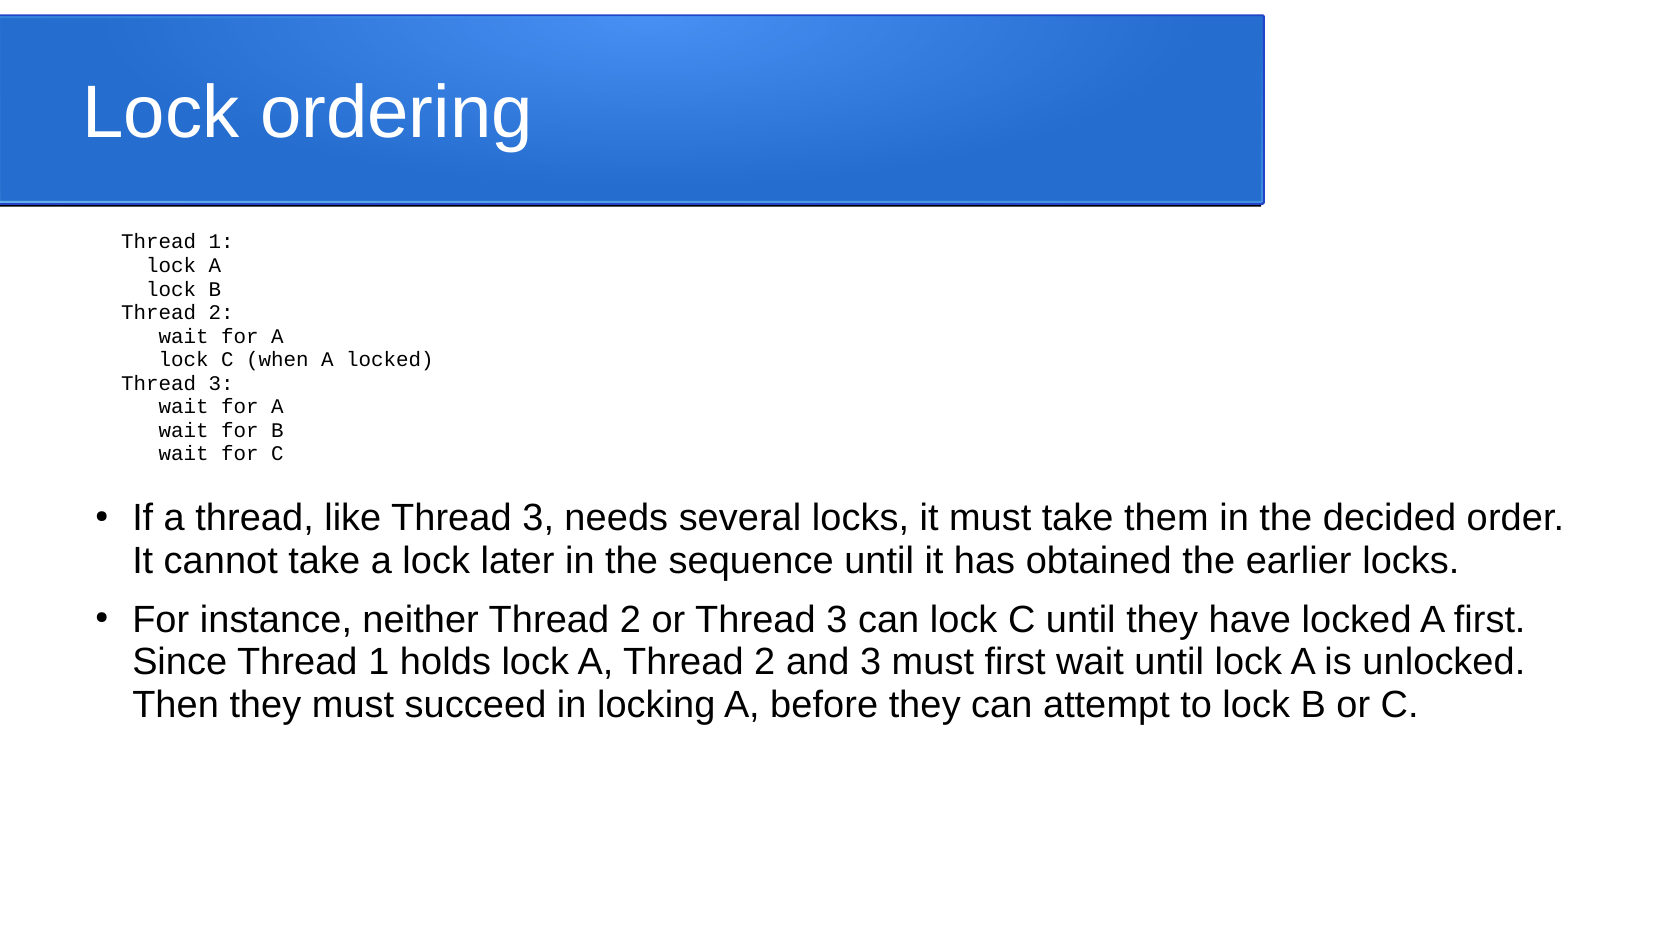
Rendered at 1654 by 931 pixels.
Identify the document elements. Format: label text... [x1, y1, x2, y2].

list If a thread, like Thread 3, needs several locks, it must take them in the decided order. It cannot take a lock later in the sequence until it has obtained the earlier locks. For instance, neither Thread 2 or Thread 3 can lock C until they have locked A first. Since Thread 1 holds lock A, Thread 2 and 3 must first wait until lock A is unlocked. Then they must succeed in locking A, before they can attempt to lock B or C. [82, 496, 1571, 764]
title Lock ordering [82, 35, 1235, 189]
text_box Thread 1: lock A lock B Thread 2: wait for A lock C (when A locked) Thread 3: wait for A wait for B wait for C [106, 224, 449, 475]
